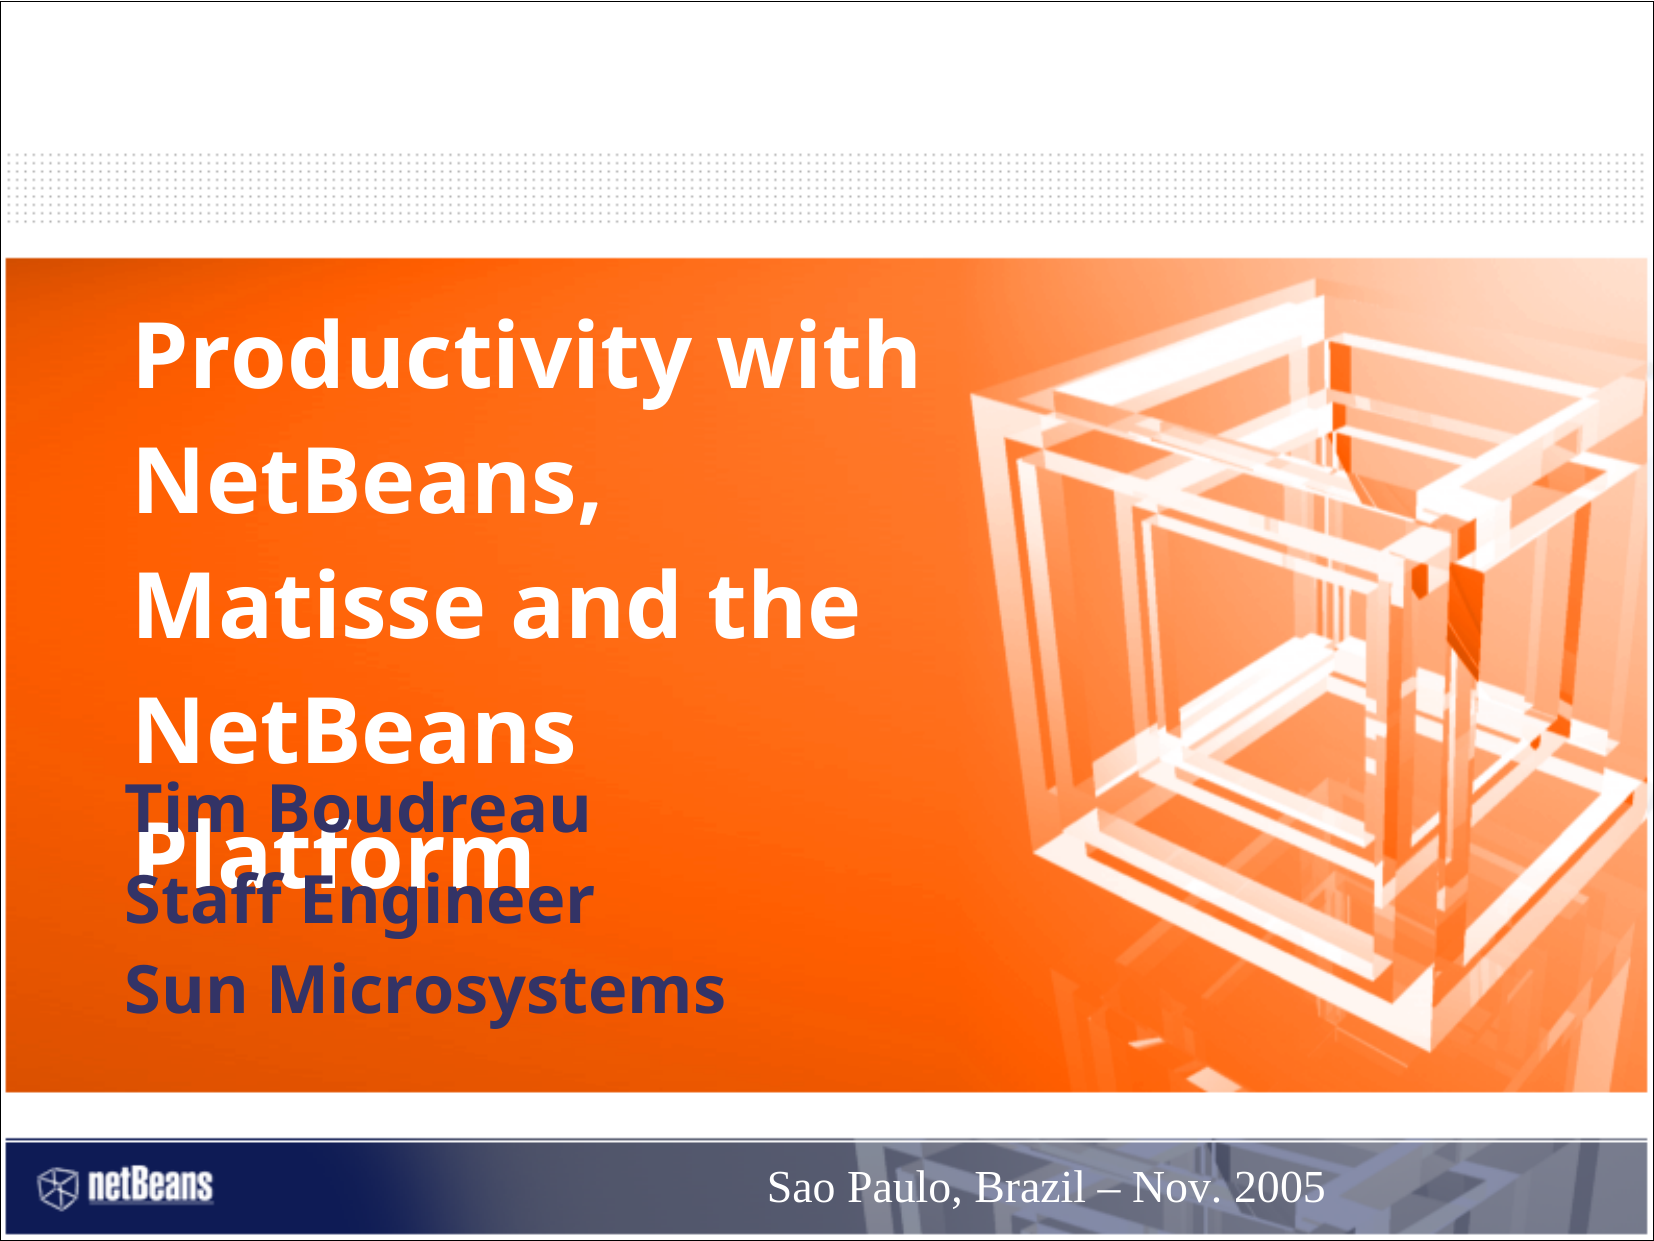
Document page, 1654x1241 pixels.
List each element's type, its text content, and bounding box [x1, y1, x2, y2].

text_box Sao Paulo, Brazil – Nov. 2005 [766, 1161, 1573, 1241]
text_box Productivity with NetBeans, Matisse and the NetBeans Platform [131, 290, 958, 749]
text_box [1435, 1117, 1607, 1175]
text_box Tim Boudreau Staff Engineer Sun Microsystems [124, 761, 799, 984]
picture [0, 0, 1654, 1241]
